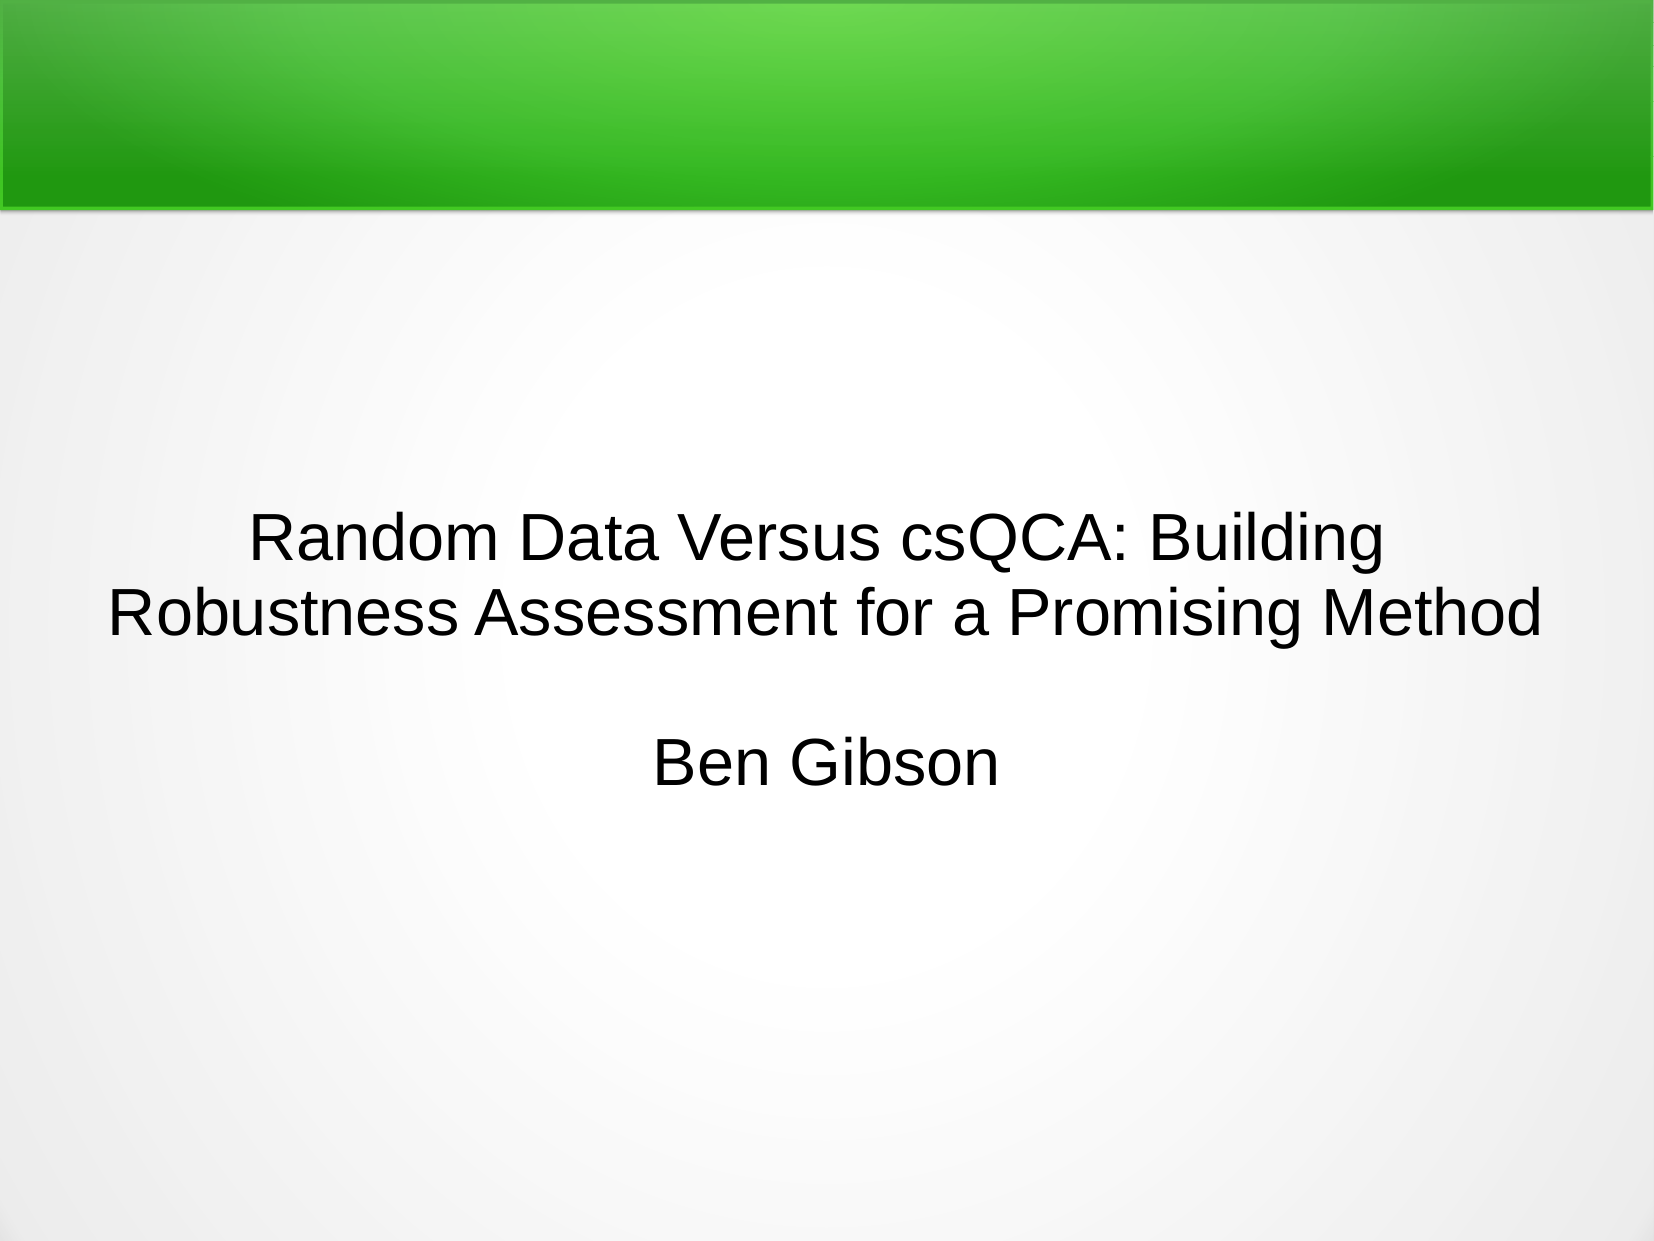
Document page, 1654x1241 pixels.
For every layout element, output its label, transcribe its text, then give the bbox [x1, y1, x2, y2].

title [82, 31, 1571, 275]
subtitle Random Data Versus csQCA: Building Robustness Assessment for a Promising Method Ben Gibson [82, 290, 1571, 1010]
